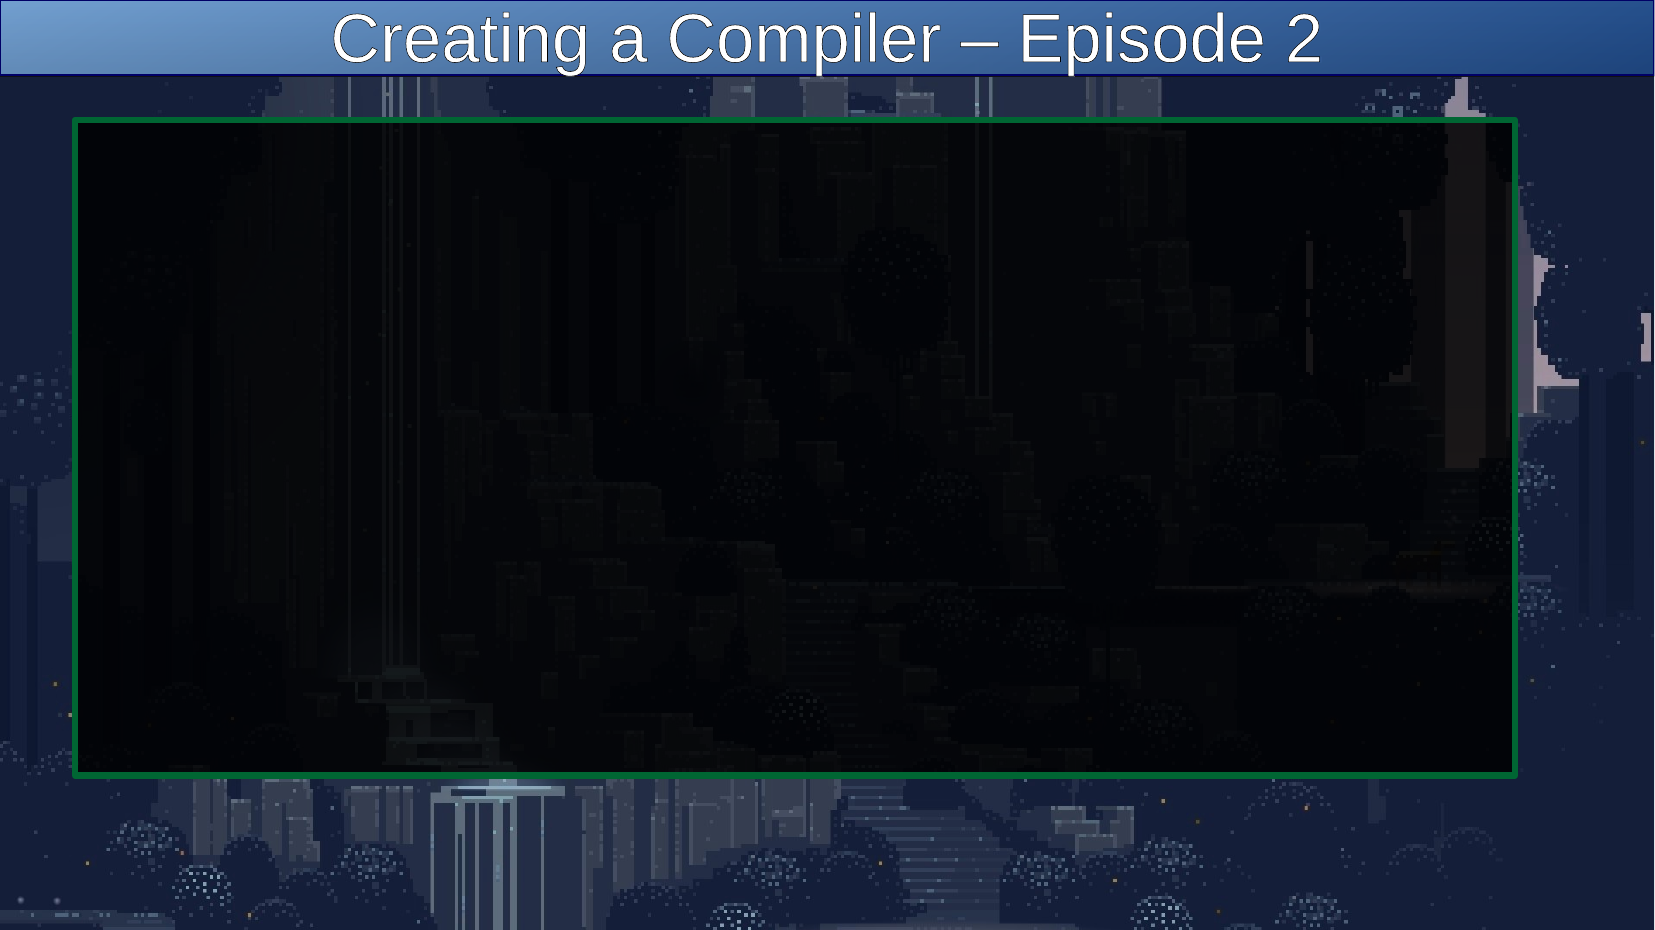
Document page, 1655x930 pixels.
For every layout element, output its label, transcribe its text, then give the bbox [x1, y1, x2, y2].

picture [0, 77, 1655, 930]
title Creating a Compiler – Episode 2 [0, 0, 1655, 76]
text_box [75, 120, 1516, 776]
